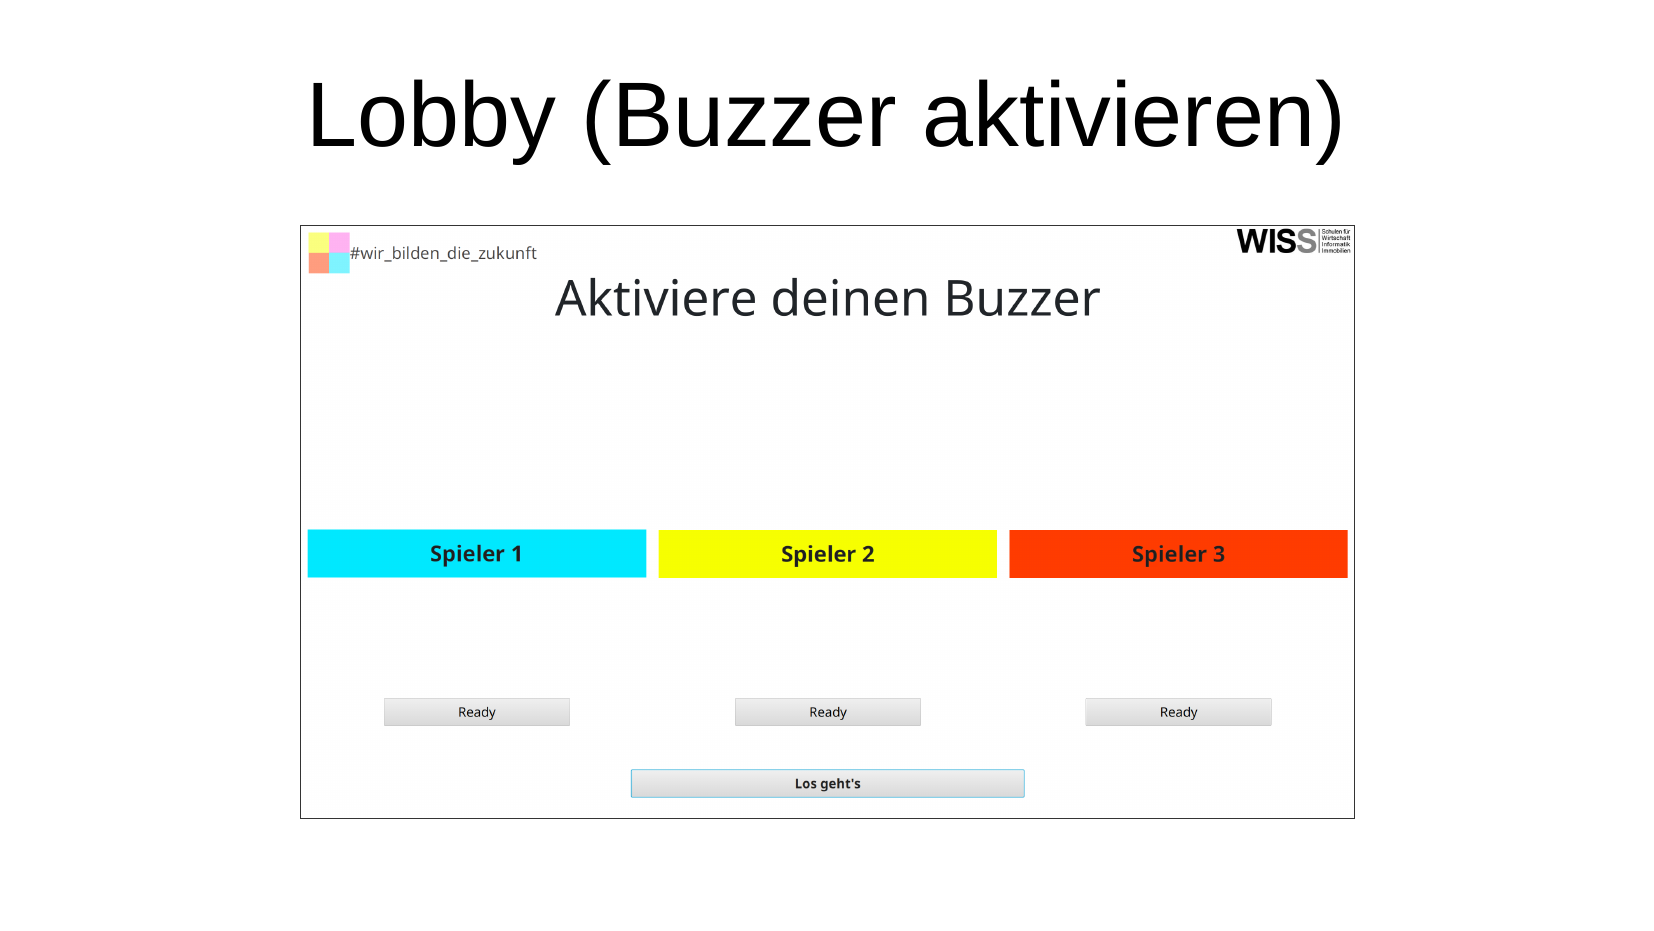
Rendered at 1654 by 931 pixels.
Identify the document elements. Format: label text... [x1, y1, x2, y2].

picture [300, 224, 1355, 819]
title Lobby (Buzzer aktivieren) [82, 37, 1571, 193]
